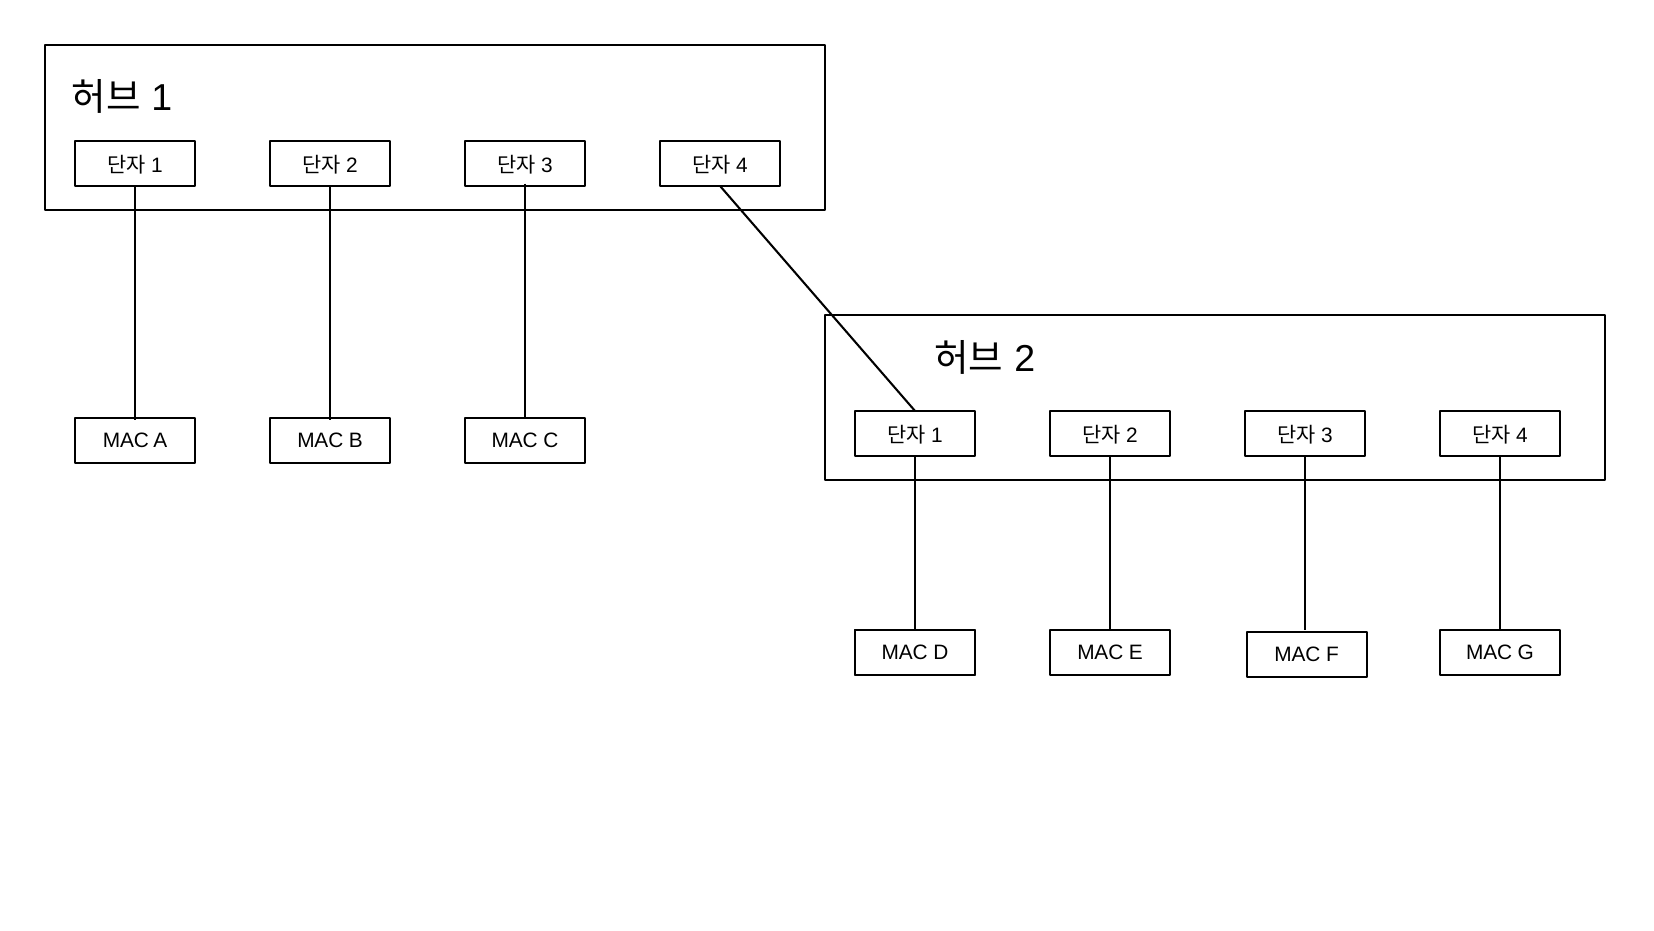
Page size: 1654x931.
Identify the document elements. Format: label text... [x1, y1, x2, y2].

text_box 단자1 [75, 140, 196, 186]
text_box 허브2 [919, 320, 1051, 391]
text_box MAC E [1050, 630, 1171, 676]
text_box 단자2 [270, 140, 391, 186]
text_box MAC A [75, 417, 196, 463]
text_box 단자1 [855, 410, 976, 456]
text_box 단자4 [660, 140, 781, 186]
text_box 허브1 [56, 60, 188, 130]
text_box 단자4 [1440, 410, 1561, 456]
text_box MAC B [270, 417, 391, 463]
text_box MAC D [855, 630, 976, 676]
text_box MAC G [1440, 630, 1561, 676]
text_box MAC C [465, 417, 586, 463]
text_box MAC F [1246, 631, 1367, 677]
text_box 단자3 [465, 140, 586, 186]
text_box 단자2 [1050, 410, 1171, 456]
text_box 단자3 [1245, 410, 1366, 456]
